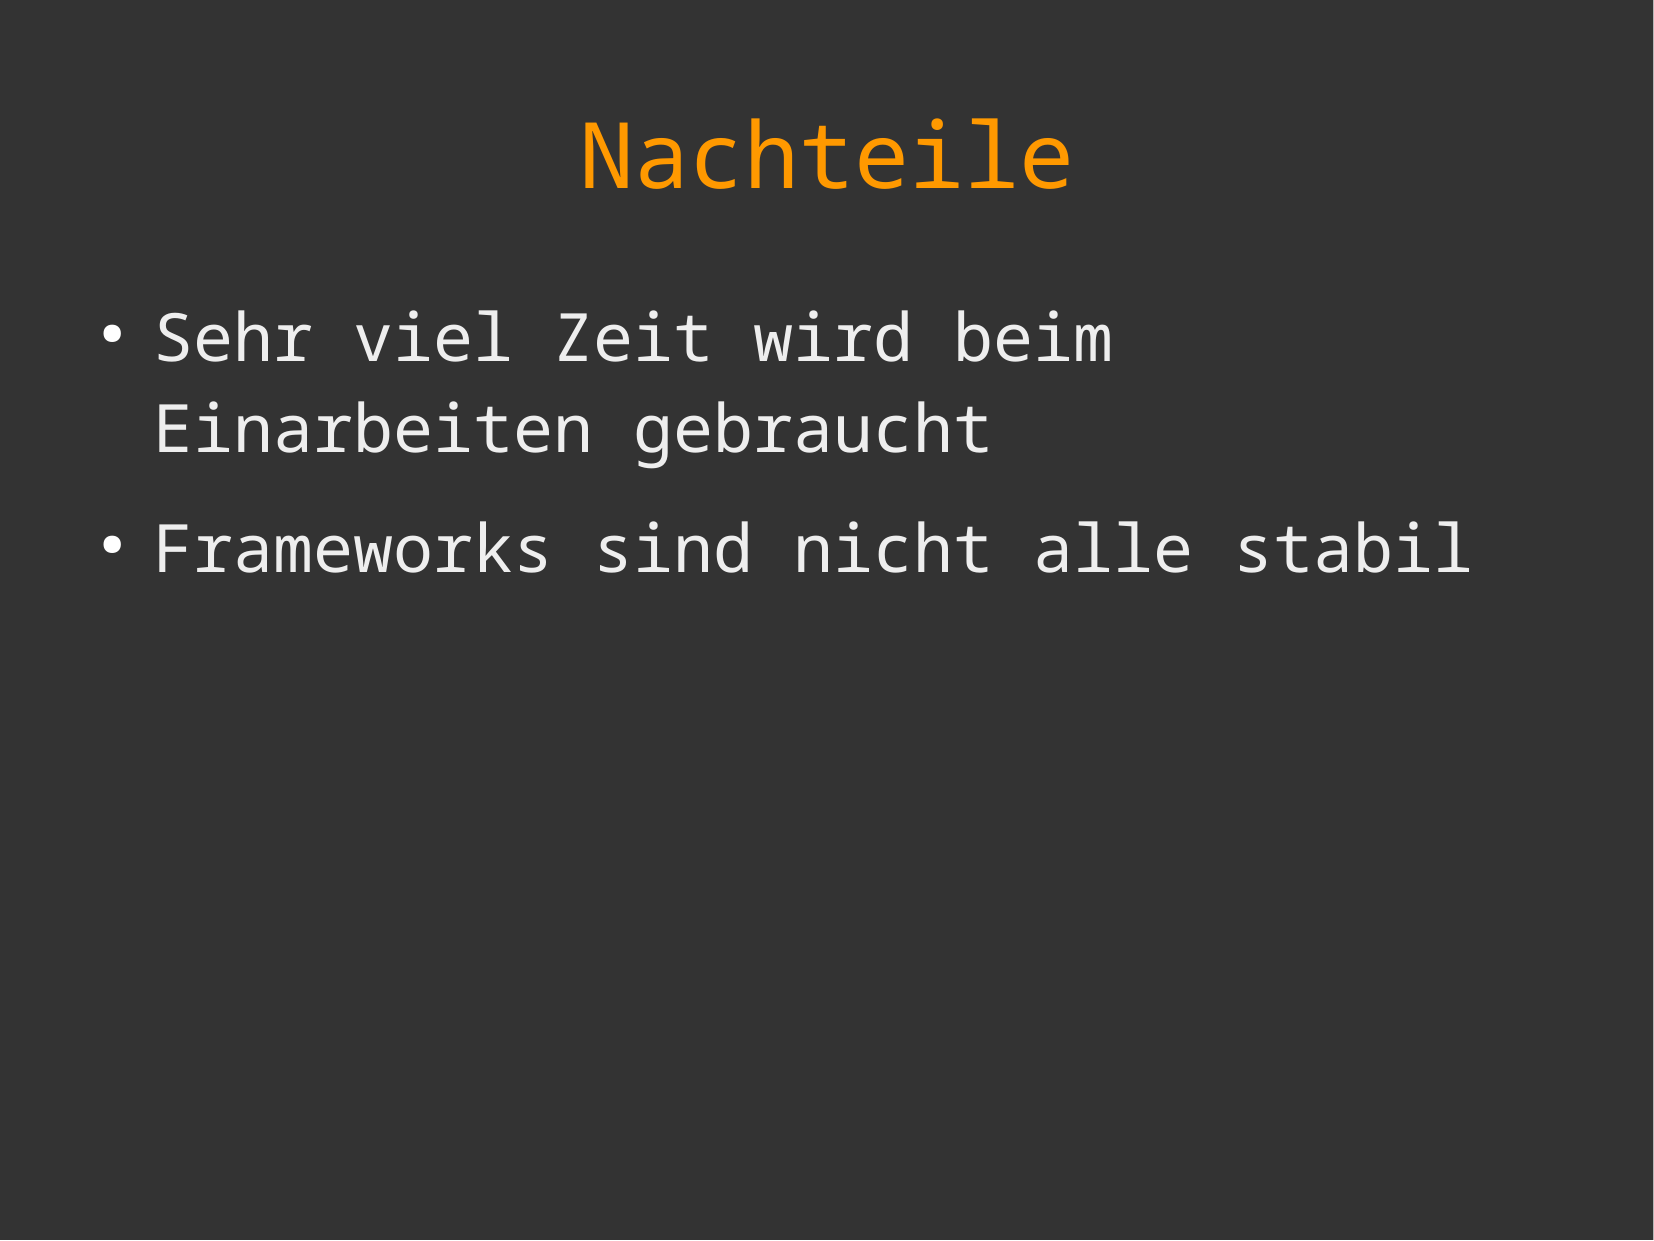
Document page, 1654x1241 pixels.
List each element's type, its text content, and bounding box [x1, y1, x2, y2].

list Sehr viel Zeit wird beim Einarbeiten gebraucht Frameworks sind nicht alle stabil [82, 290, 1571, 1010]
title Nachteile [82, 49, 1571, 257]
